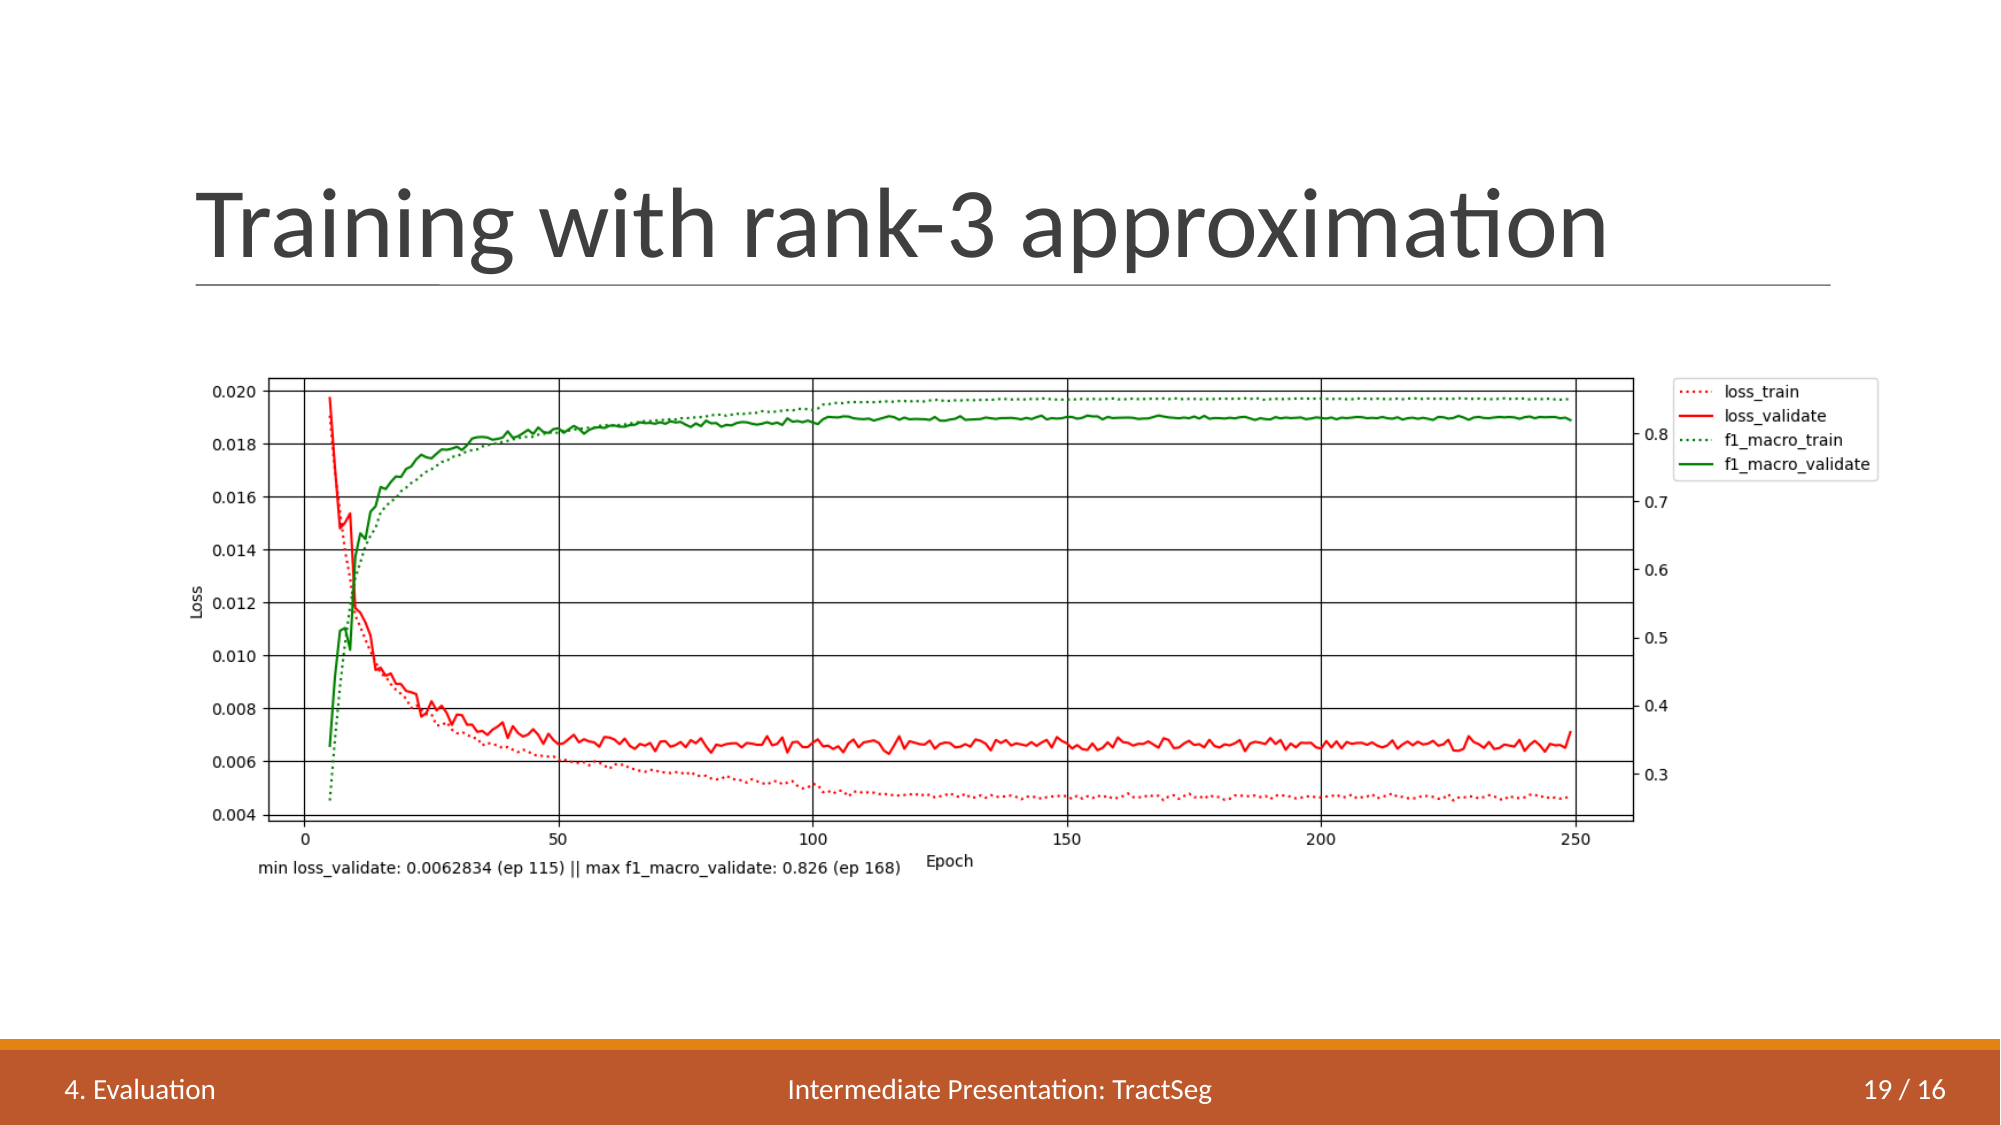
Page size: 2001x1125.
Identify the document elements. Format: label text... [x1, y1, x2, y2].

title Training with rank-3 approximation [180, 47, 1830, 285]
slide_number Intermediate Presentation: TractSeg [552, 884, 1448, 1125]
picture [24, 352, 1975, 884]
slide_number 1 / 16 [1741, 884, 1962, 1125]
slide_number 4. Evaluation [49, 884, 356, 1125]
